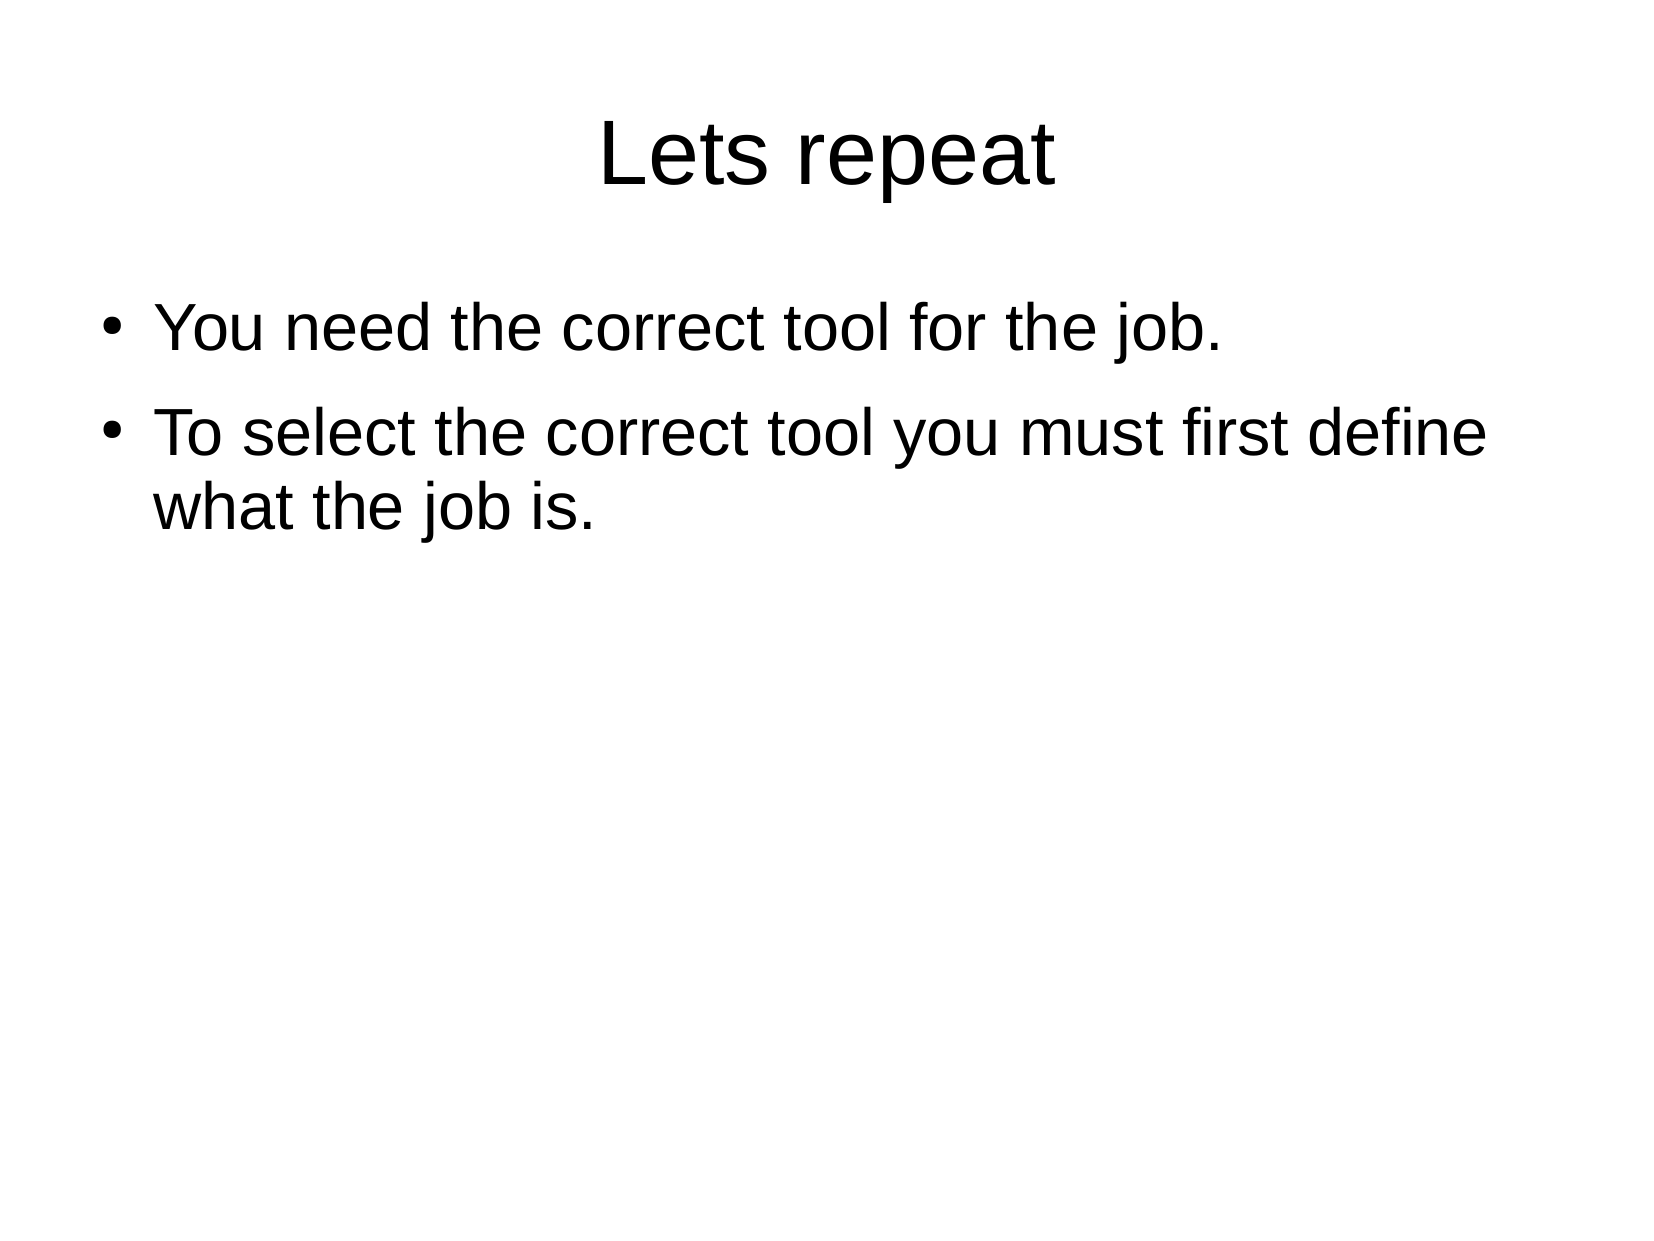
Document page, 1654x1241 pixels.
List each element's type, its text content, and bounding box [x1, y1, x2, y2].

title Lets repeat [82, 49, 1571, 257]
list You need the correct tool for the job. To select the correct tool you must first define what the job is. [82, 290, 1571, 1109]
